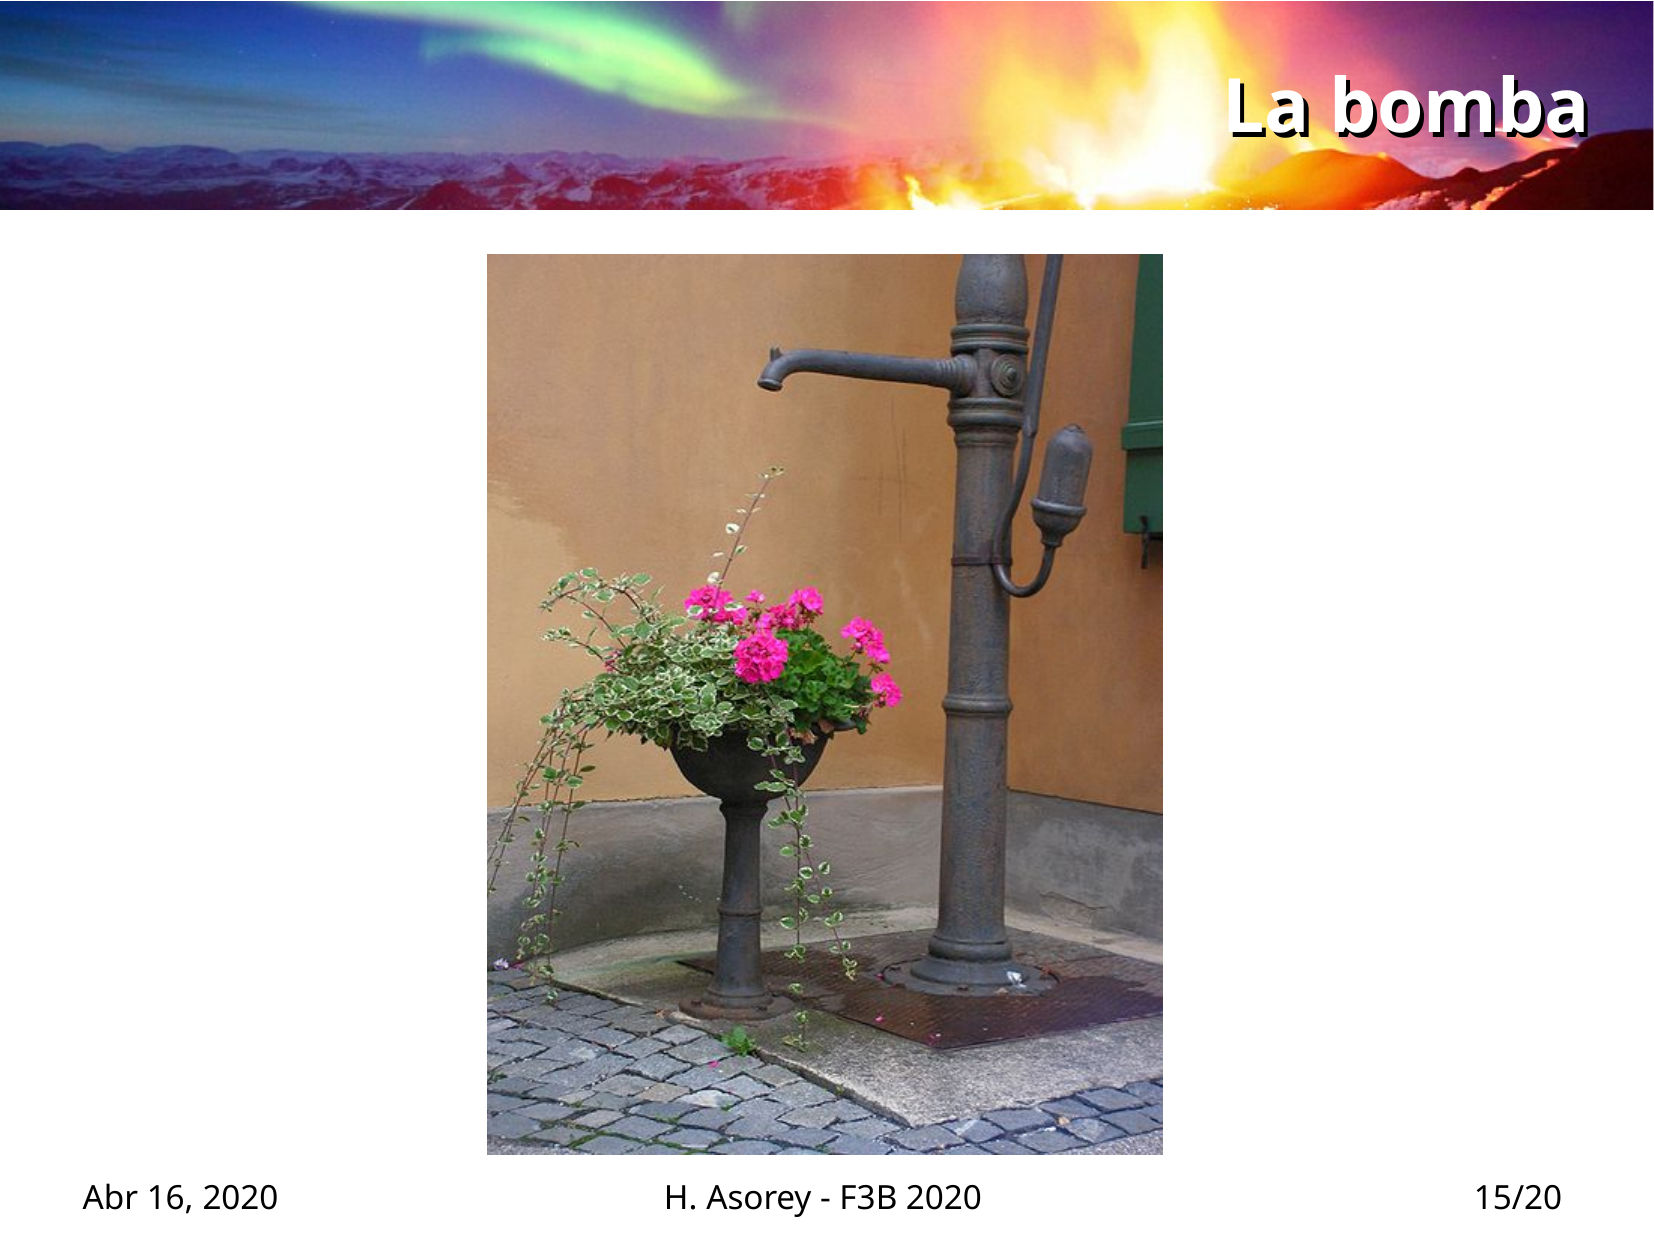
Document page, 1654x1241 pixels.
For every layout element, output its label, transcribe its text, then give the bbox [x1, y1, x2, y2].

title La bomba [45, 15, 1606, 191]
picture [0, 1, 1654, 210]
picture [487, 254, 1163, 1156]
